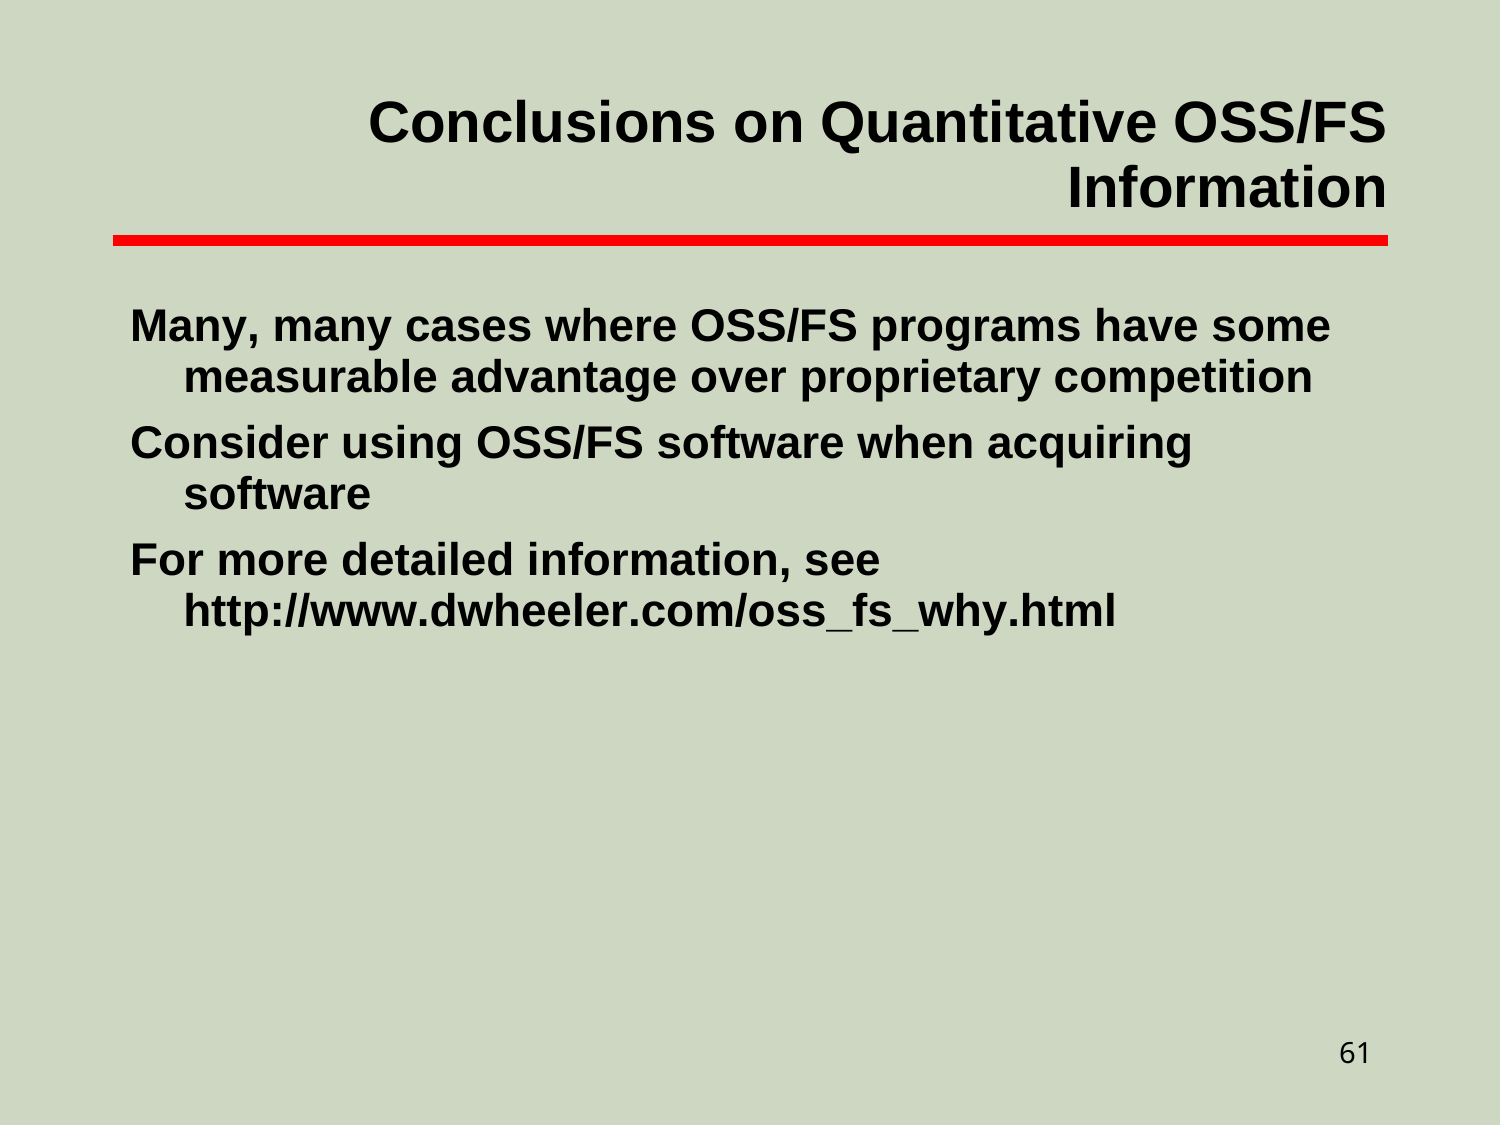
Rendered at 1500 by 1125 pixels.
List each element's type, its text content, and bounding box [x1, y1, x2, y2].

list Many, many cases where OSS/FS programs have some measurable advantage over proprietary competition Consider using OSS/FS software when acquiring software For more detailed information, see http://www.dwheeler.com/oss_fs_why.html [112, 299, 1388, 1001]
title Conclusions on Quantitative OSS/FS Information [337, 85, 1388, 224]
